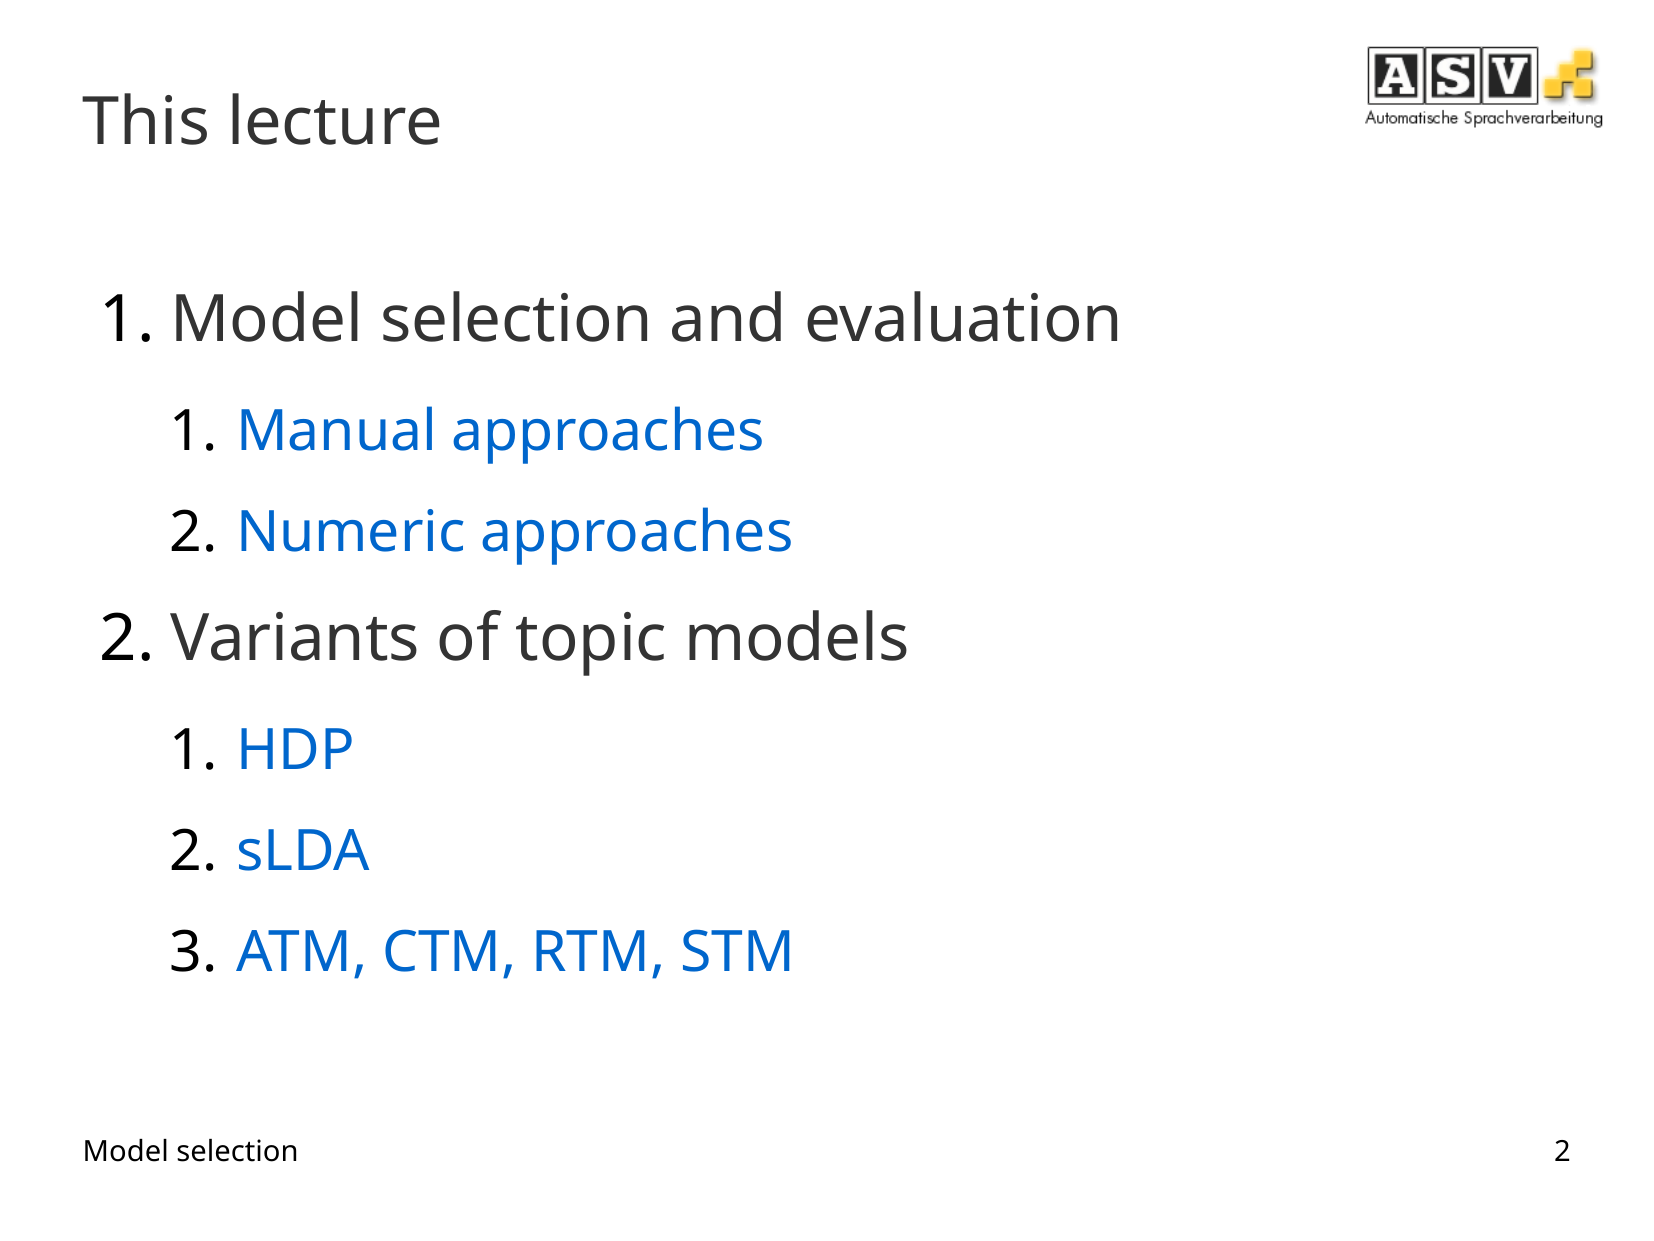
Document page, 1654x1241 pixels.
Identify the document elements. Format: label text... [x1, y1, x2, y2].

picture [1364, 43, 1605, 129]
list Model selection and evaluation Manual approaches Numeric approaches Variants of topic models HDP sLDA ATM, CTM, RTM, STM [82, 271, 1538, 991]
title This lecture [82, 49, 1347, 189]
